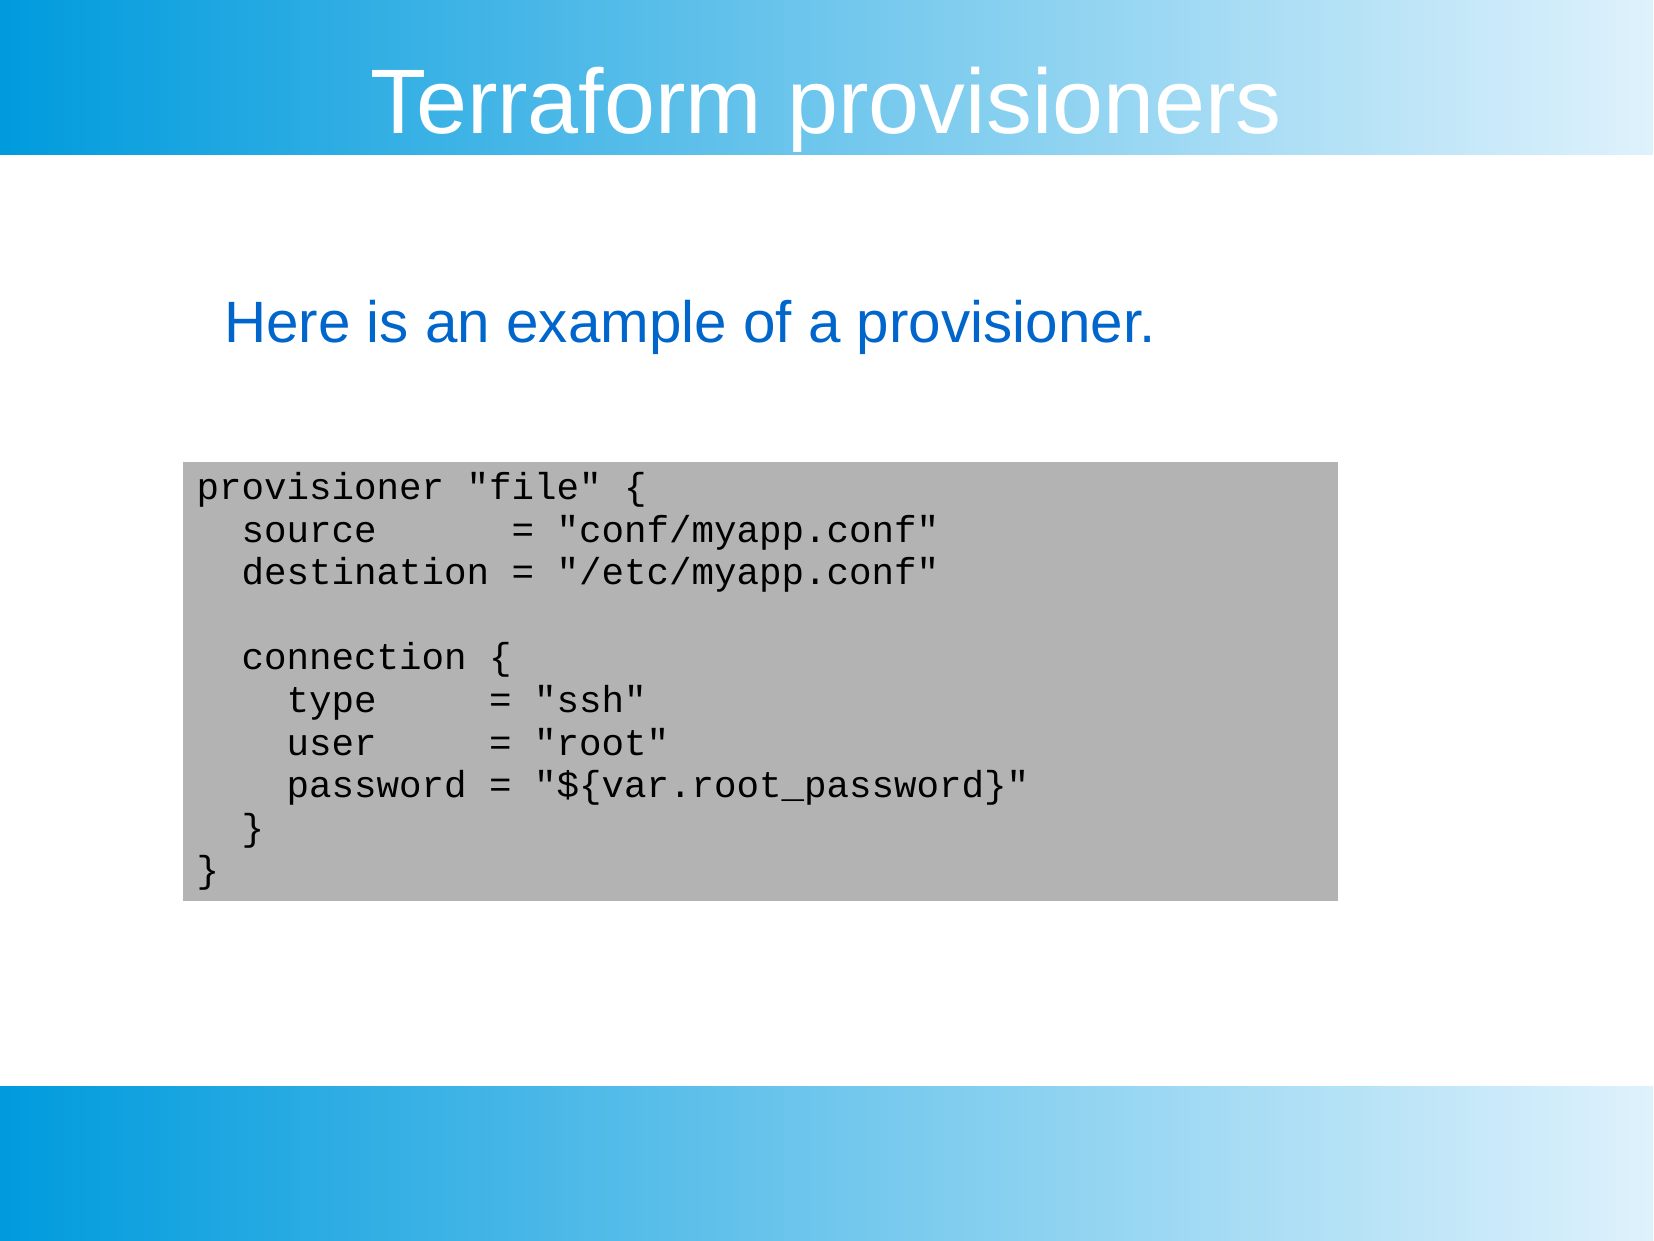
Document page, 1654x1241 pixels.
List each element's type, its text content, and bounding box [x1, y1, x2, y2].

title Terraform provisioners [82, 49, 1571, 155]
table_header provisioner "file" { source = "conf/myapp.conf" destination = "/etc/myapp.conf" connection { type = "ssh" user = "root" password = "${var.root_password}" } } [183, 462, 1338, 901]
list Here is an example of a provisioner. [82, 290, 1571, 1010]
